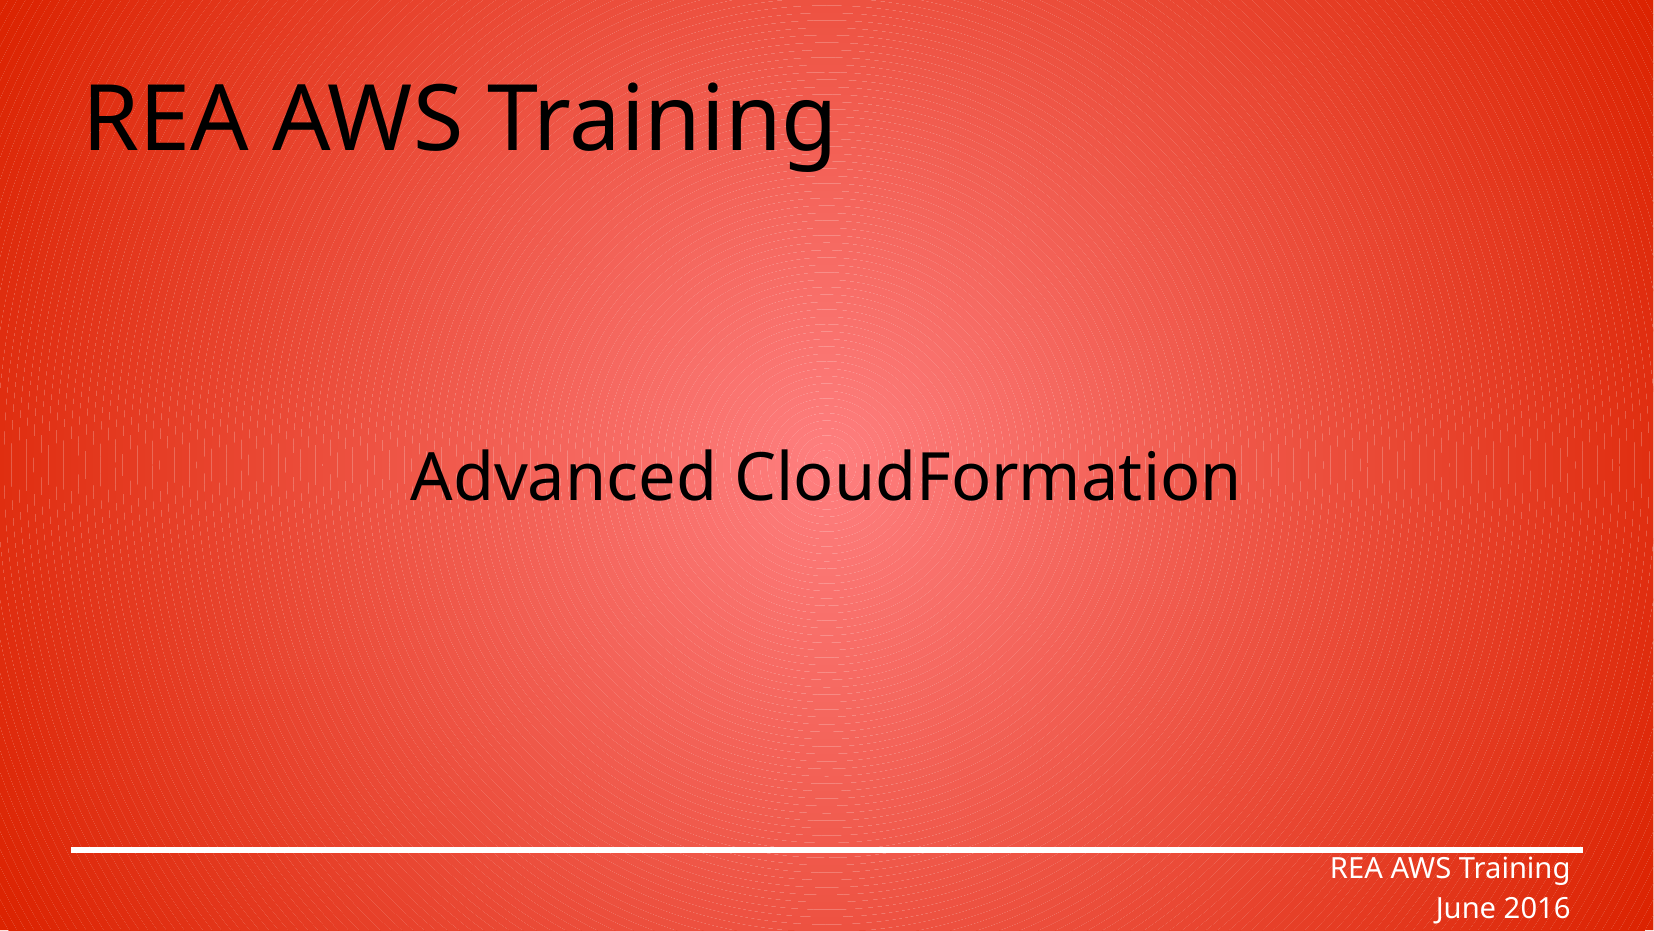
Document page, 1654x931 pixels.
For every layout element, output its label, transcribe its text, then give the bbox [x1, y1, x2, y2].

list Advanced CloudFormation [82, 217, 1571, 758]
title REA AWS Training [82, 37, 1571, 193]
